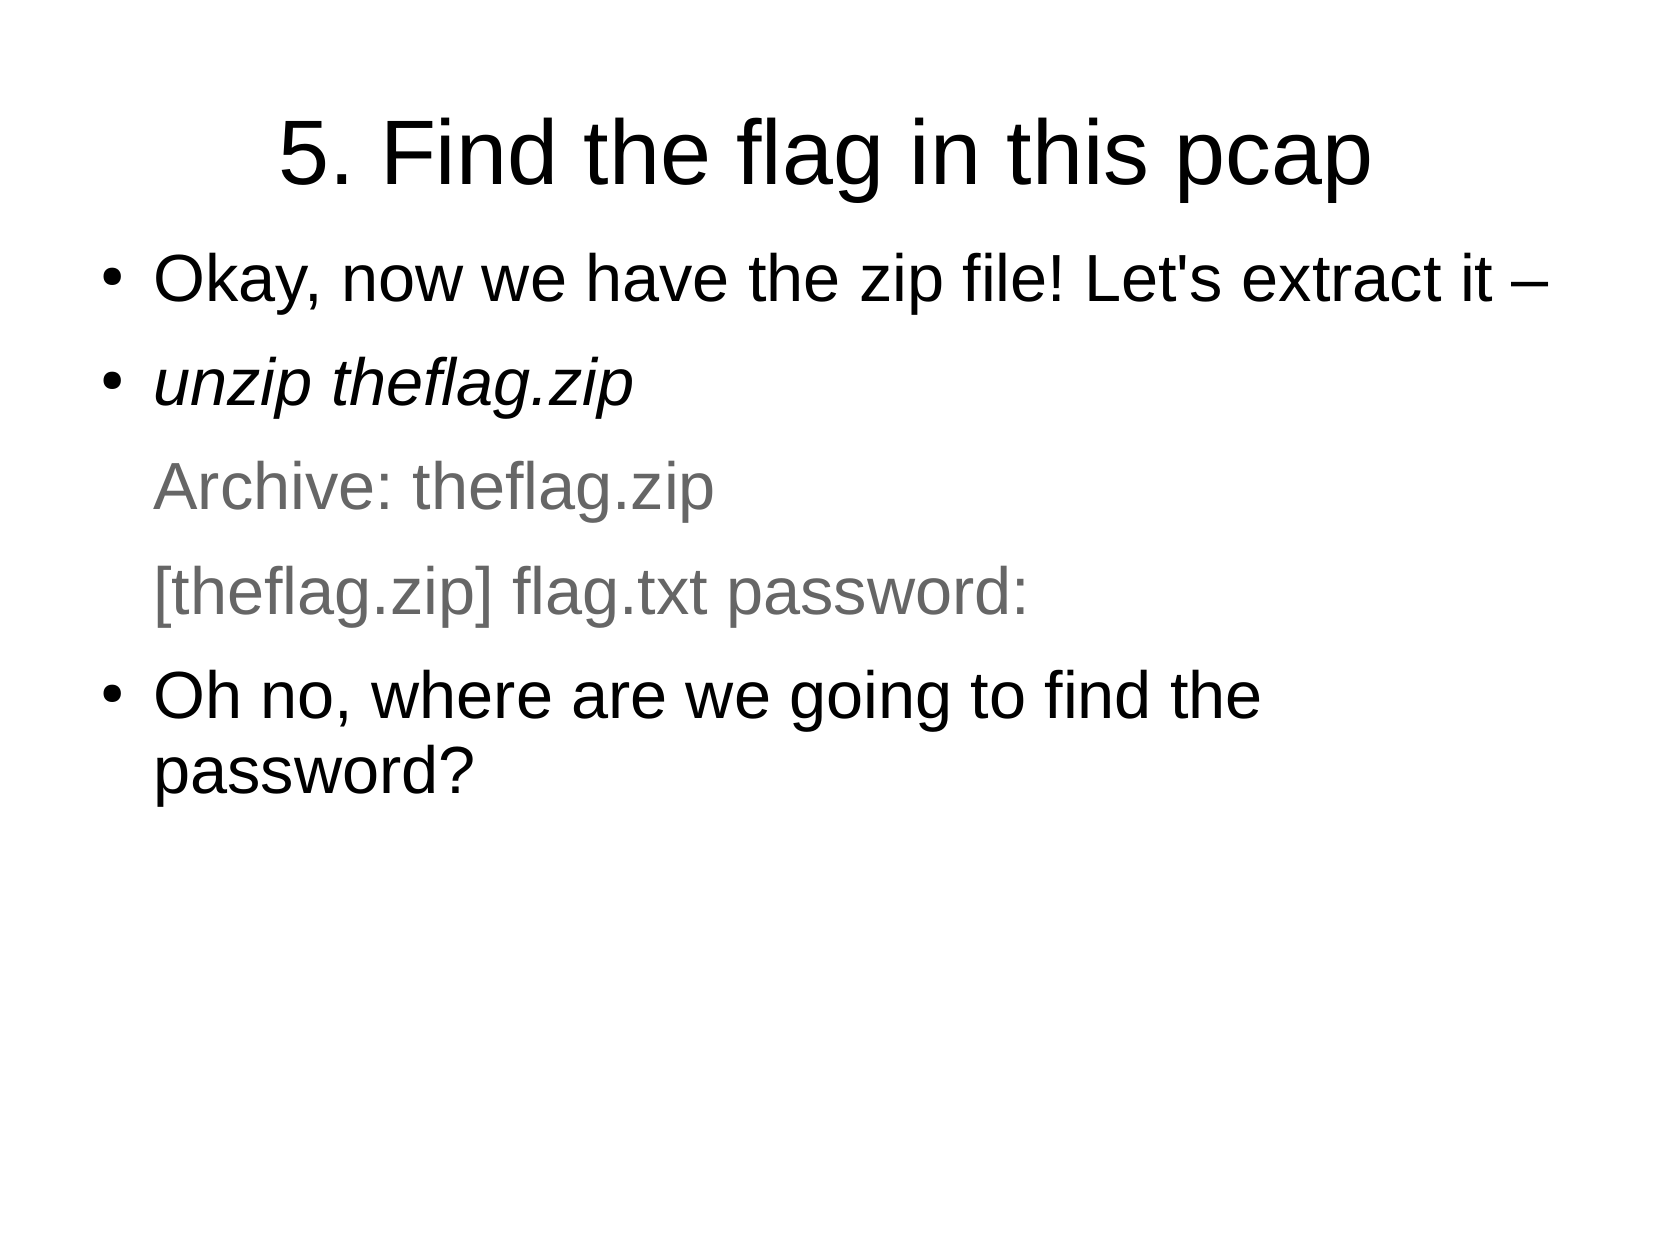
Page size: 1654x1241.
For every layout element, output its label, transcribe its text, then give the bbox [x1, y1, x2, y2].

list Okay, now we have the zip file! Let's extract it – unzip theflag.zip Archive: theflag.zip [theflag.zip] flag.txt password: Oh no, where are we going to find the password? [82, 240, 1571, 961]
title 5. Find the flag in this pcap [82, 49, 1571, 240]
